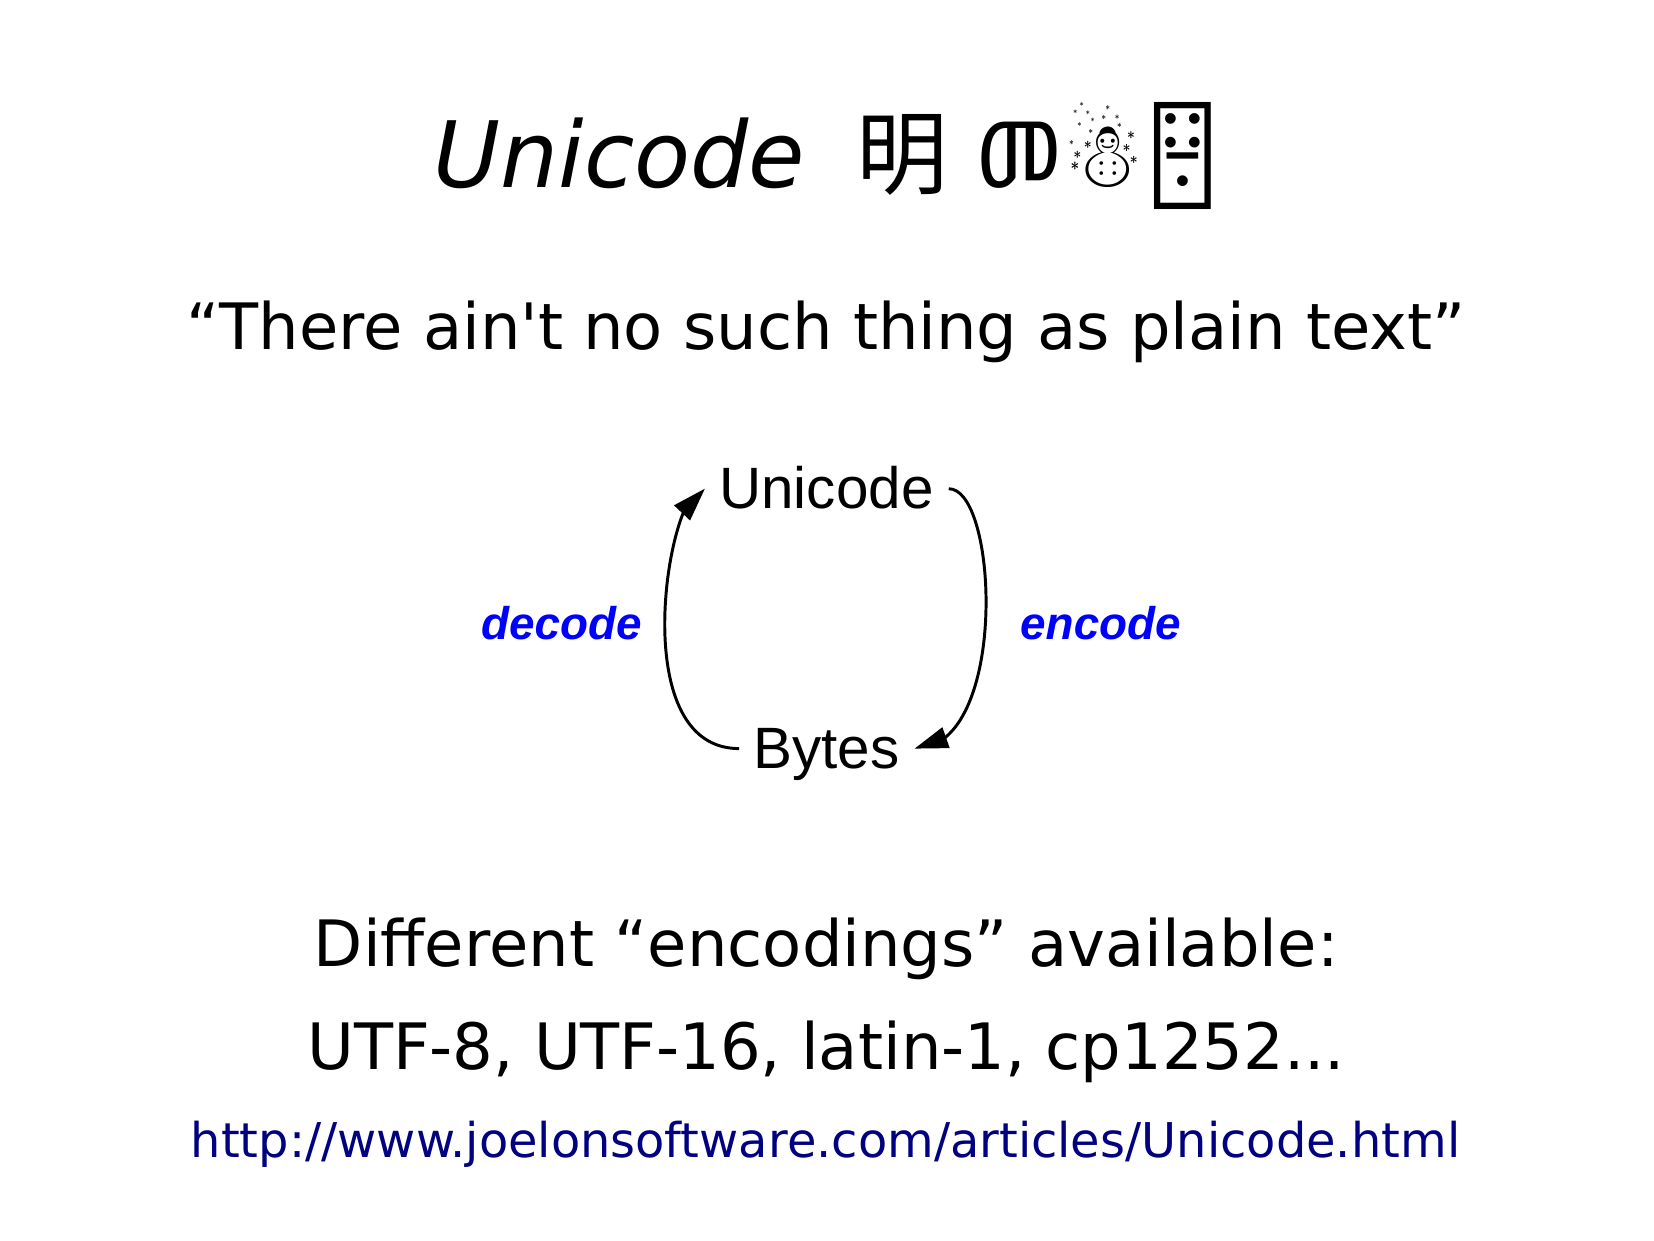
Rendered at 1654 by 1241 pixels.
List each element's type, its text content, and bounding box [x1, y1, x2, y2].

text_box Bytes [739, 708, 915, 789]
text_box decode [466, 590, 661, 657]
text_box encode [1005, 590, 1229, 657]
text_box Unicode [704, 448, 949, 529]
list “There ain't no such thing as plain text” Different “encodings” available: UTF-8, UTF-16, latin-1, cp1252... http://www.joelonsoftware.com/articles/Unicode.html [82, 290, 1571, 1170]
title Unicode 明መ☃🂀 [82, 49, 1571, 257]
